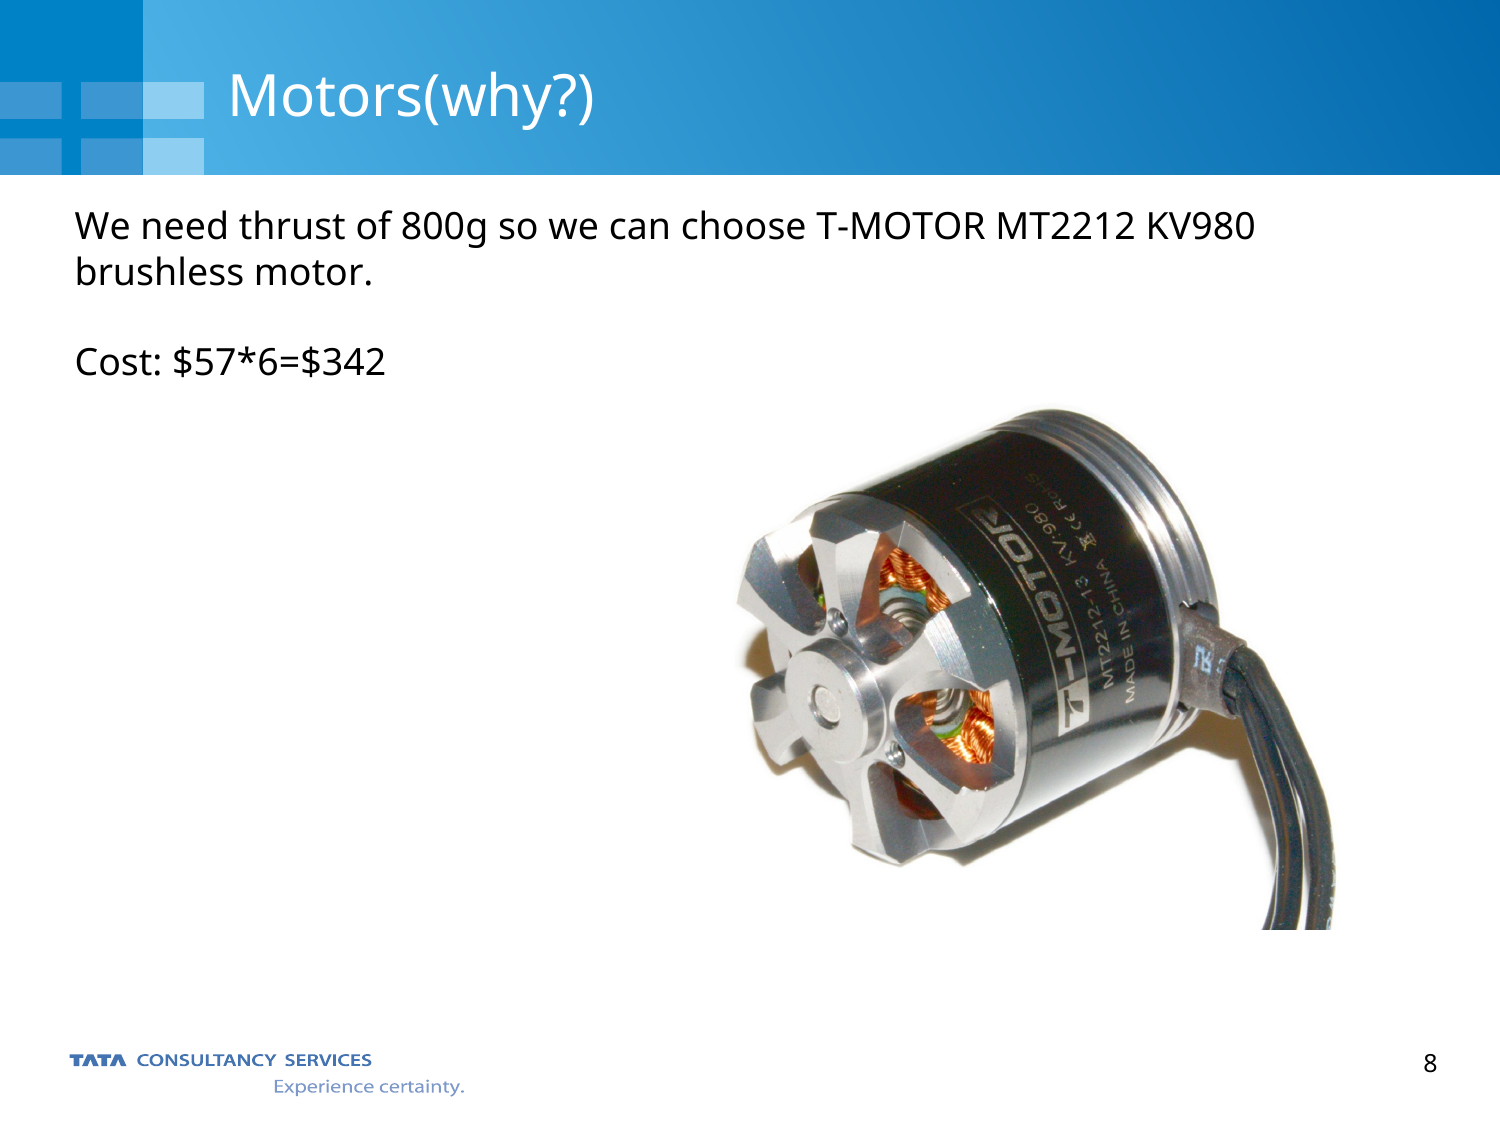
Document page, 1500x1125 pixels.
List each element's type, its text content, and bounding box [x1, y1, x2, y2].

text_box We need thrust of 800g so we can choose T-MOTOR MT2212 KV980 brushless motor. Cost: $57*6=$342 [59, 195, 1426, 390]
picture [614, 350, 1396, 930]
text_box Motors(why?) [212, 50, 1449, 137]
